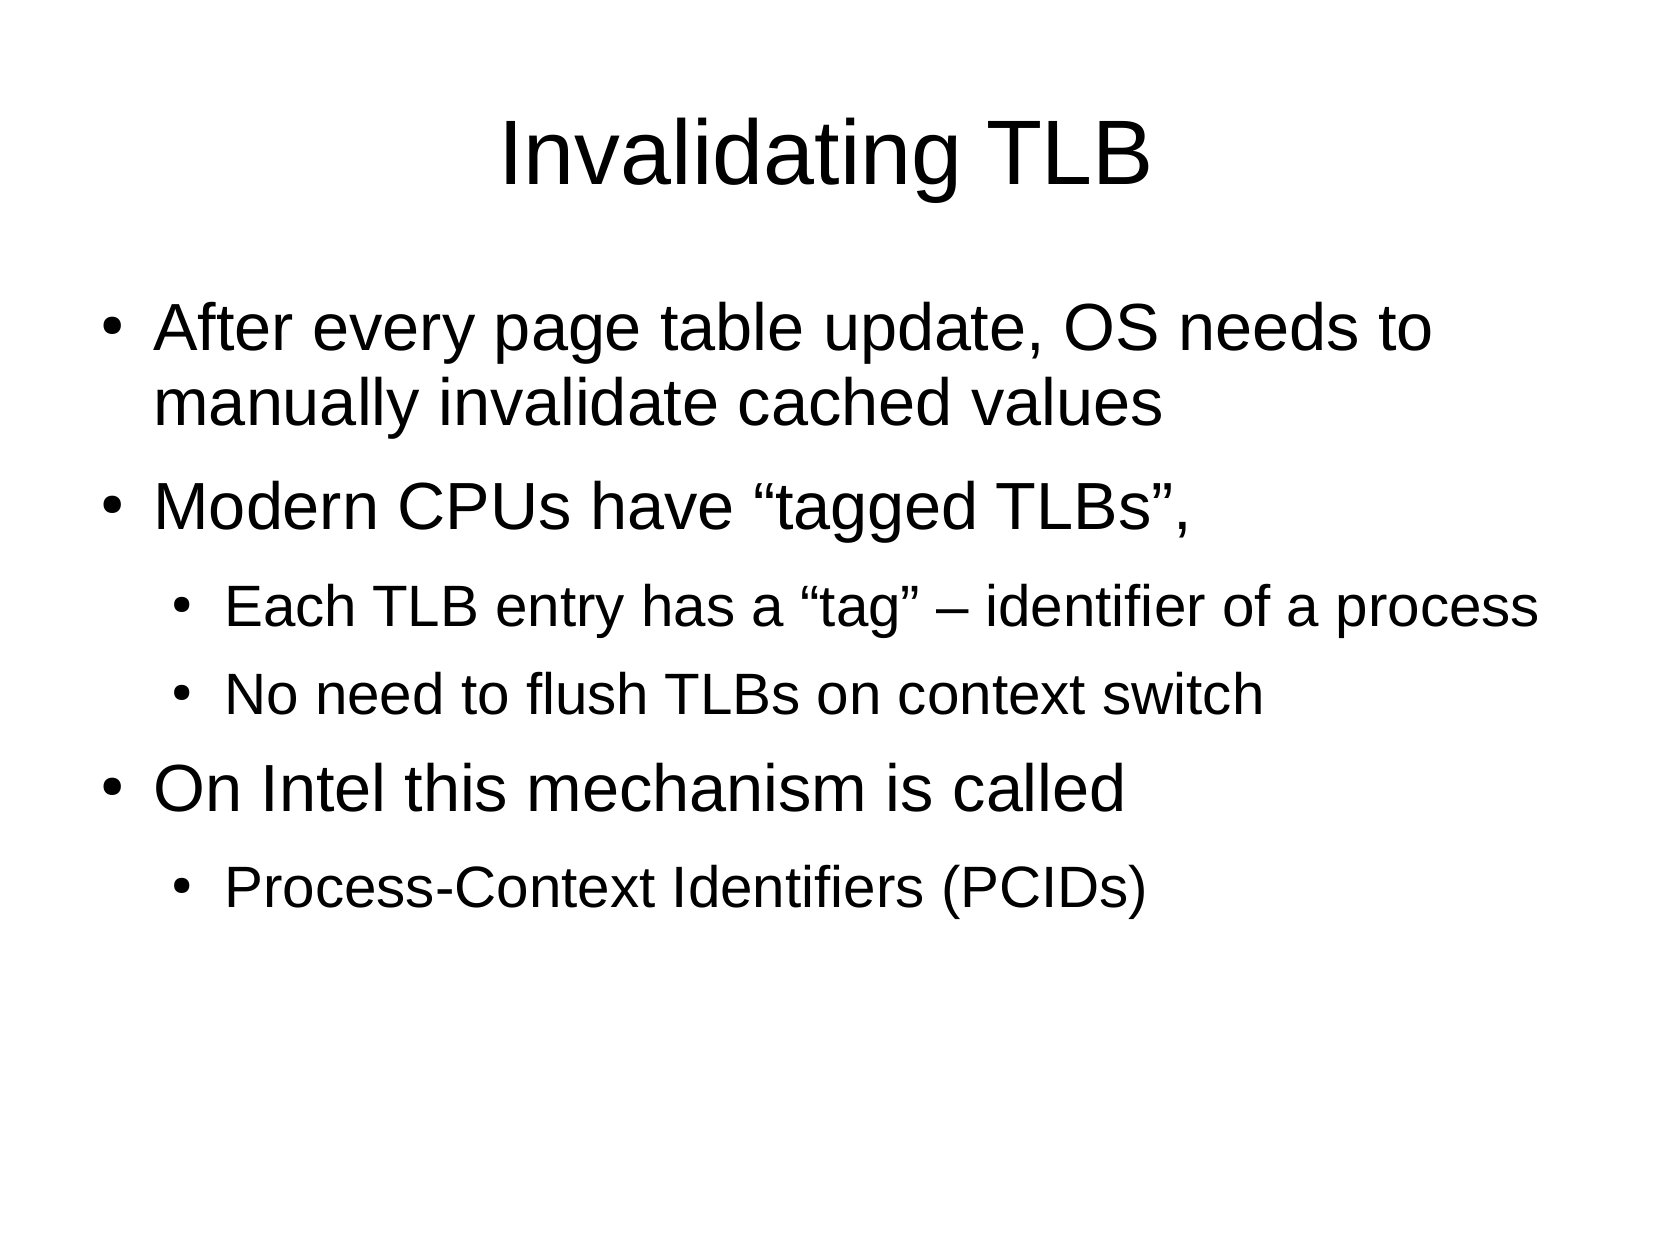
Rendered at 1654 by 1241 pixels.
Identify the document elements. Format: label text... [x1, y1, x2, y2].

list After every page table update, OS needs to manually invalidate cached values Modern CPUs have “tagged TLBs”, Each TLB entry has a “tag” – identifier of a process No need to flush TLBs on context switch On Intel this mechanism is called Process-Context Identifiers (PCIDs) [82, 290, 1571, 1010]
title Invalidating TLB [82, 49, 1571, 257]
